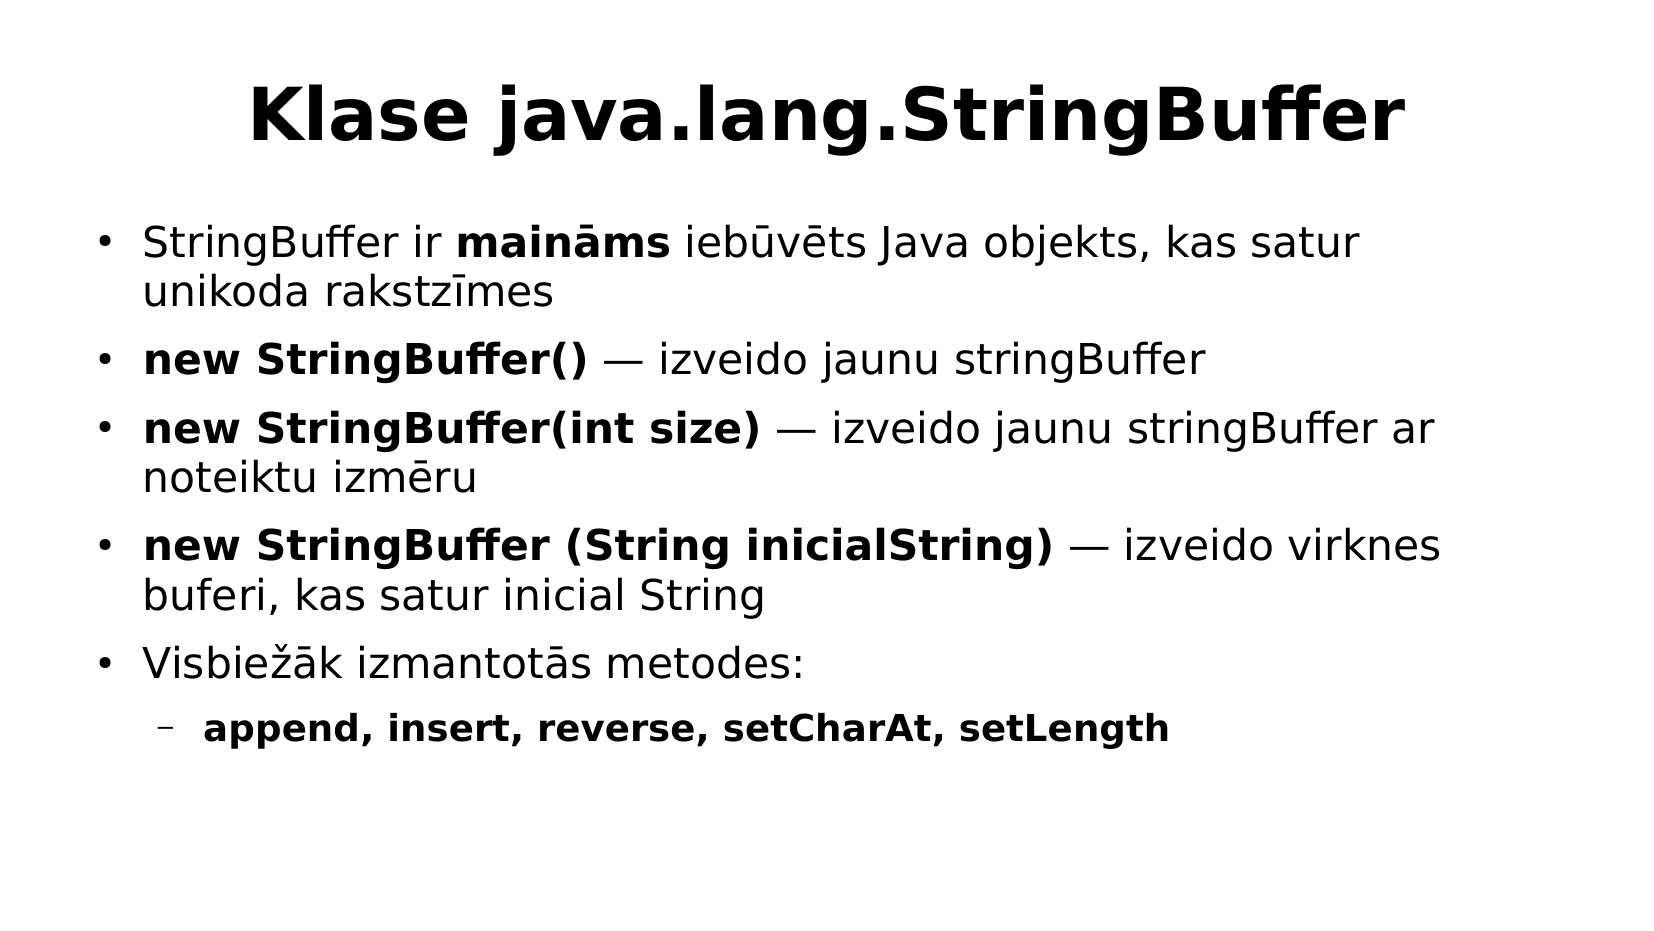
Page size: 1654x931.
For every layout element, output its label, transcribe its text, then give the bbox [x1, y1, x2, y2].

list StringBuffer ir maināms iebūvēts Java objekts, kas satur unikoda rakstzīmes new StringBuffer() — izveido jaunu stringBuffer new StringBuffer(int size) — izveido jaunu stringBuffer ar noteiktu izmēru new StringBuffer (String inicialString) — izveido virknes buferi, kas satur inicial String Visbiežāk izmantotās metodes: append, insert, reverse, setCharAt, setLength [82, 217, 1538, 758]
title Klase java.lang.StringBuffer [82, 14, 1571, 215]
